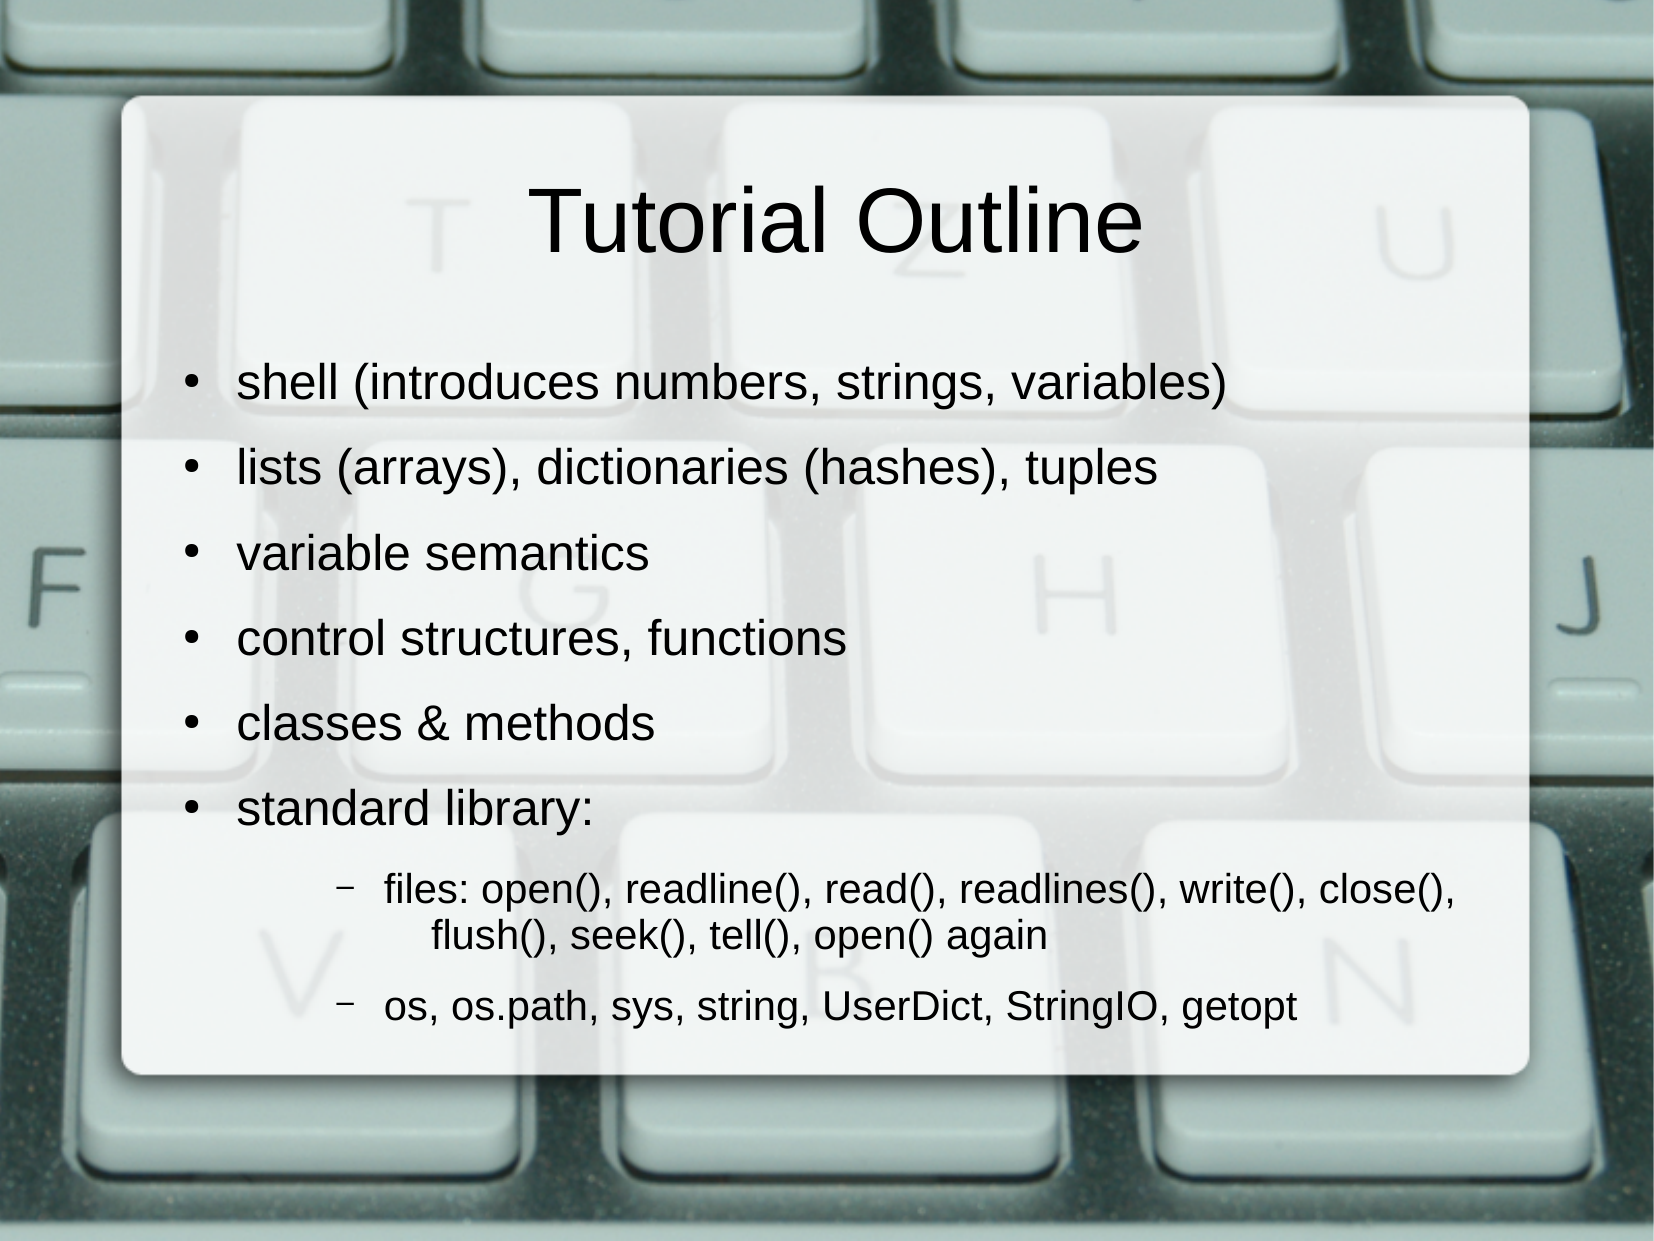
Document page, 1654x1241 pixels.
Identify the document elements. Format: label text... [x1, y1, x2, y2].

picture [0, 0, 1654, 1241]
title Tutorial Outline [135, 117, 1506, 325]
list shell (introduces numbers, strings, variables) lists (arrays), dictionaries (hashes), tuples variable semantics control structures, functions classes & methods standard library: files: open(), readline(), read(), readlines(), write(), close(), flush(), seek(), tell(), open() again os, os.path, sys, string, UserDict, StringIO, getopt [147, 354, 1506, 1241]
